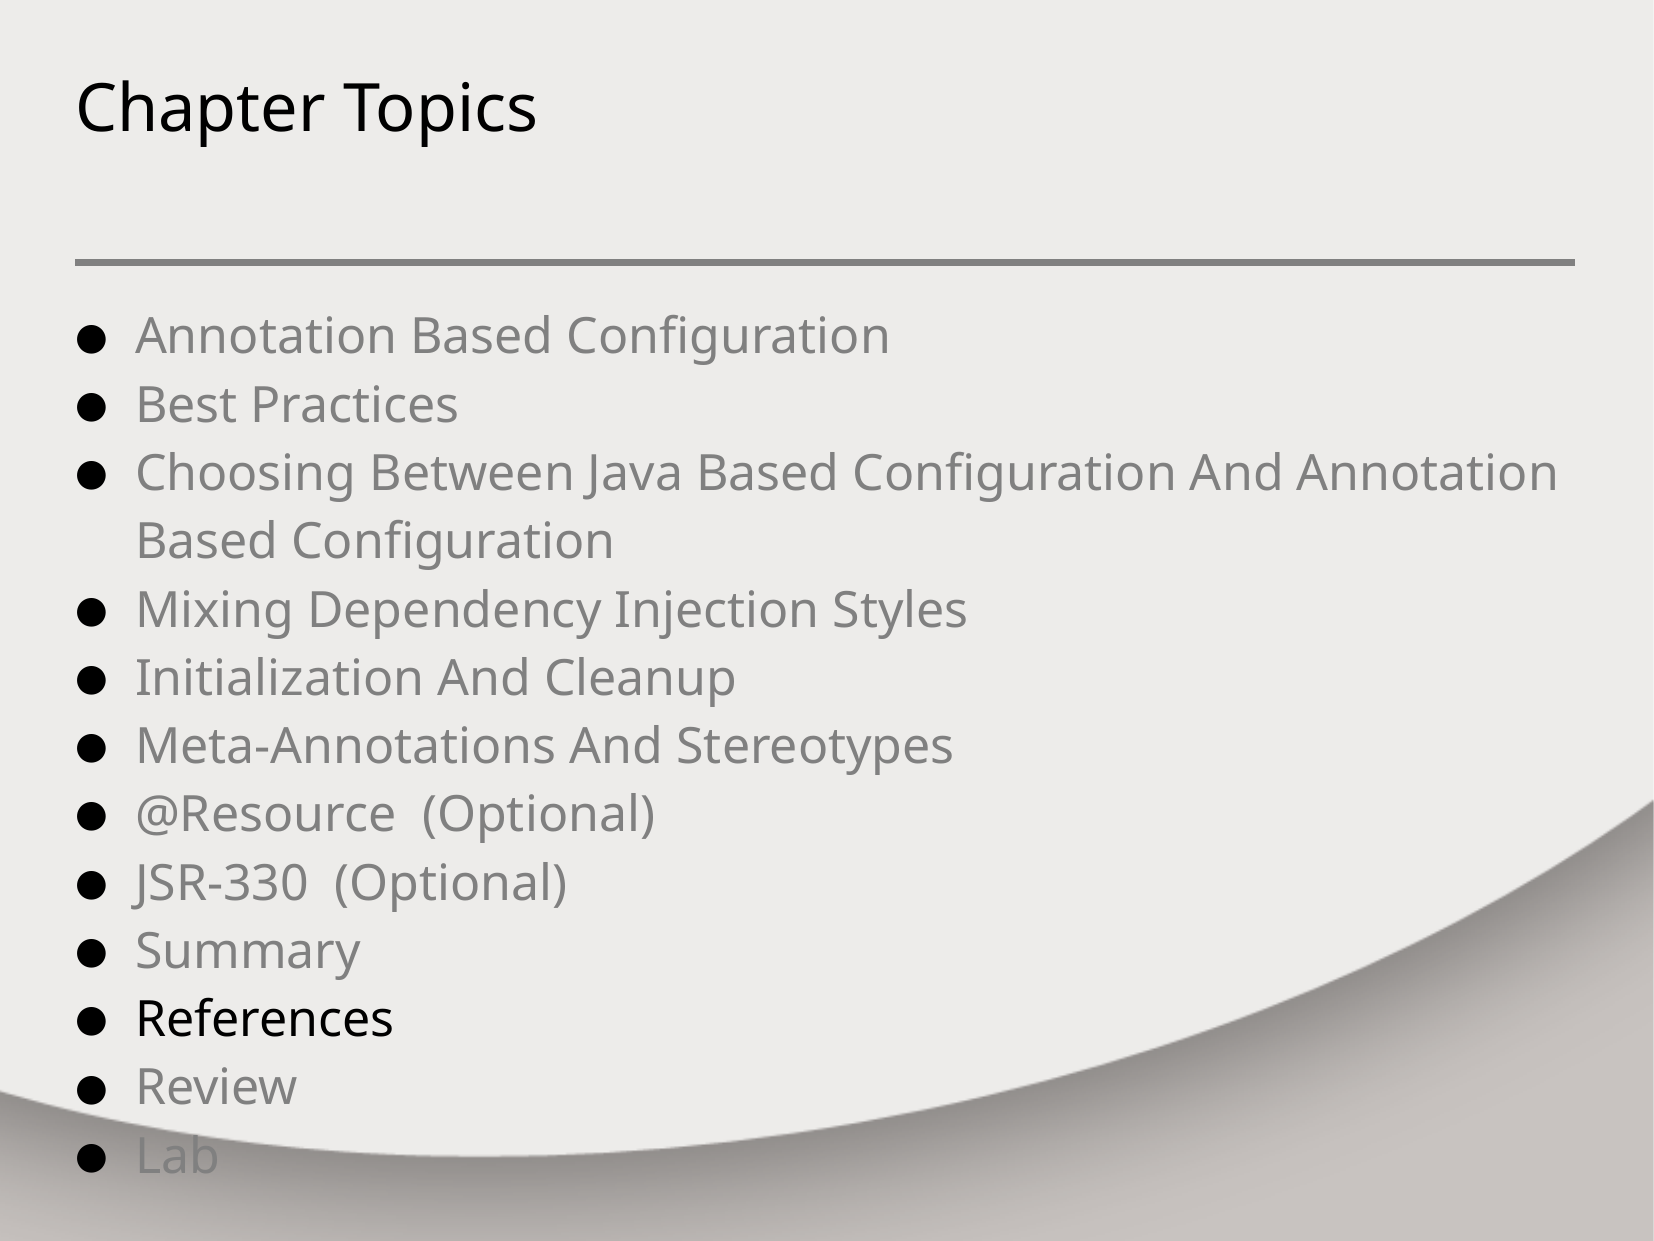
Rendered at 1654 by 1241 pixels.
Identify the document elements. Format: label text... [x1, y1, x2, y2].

list Annotation Based Configuration Best Practices Choosing Between Java Based Configuration And Annotation Based Configuration Mixing Dependency Injection Styles Initialization And Cleanup Meta-Annotations And Stereotypes @Resource (Optional) JSR-330 (Optional) Summary References Review Lab [75, 300, 1576, 1163]
picture [0, 0, 1654, 1241]
title Chapter Topics [75, 75, 1576, 226]
